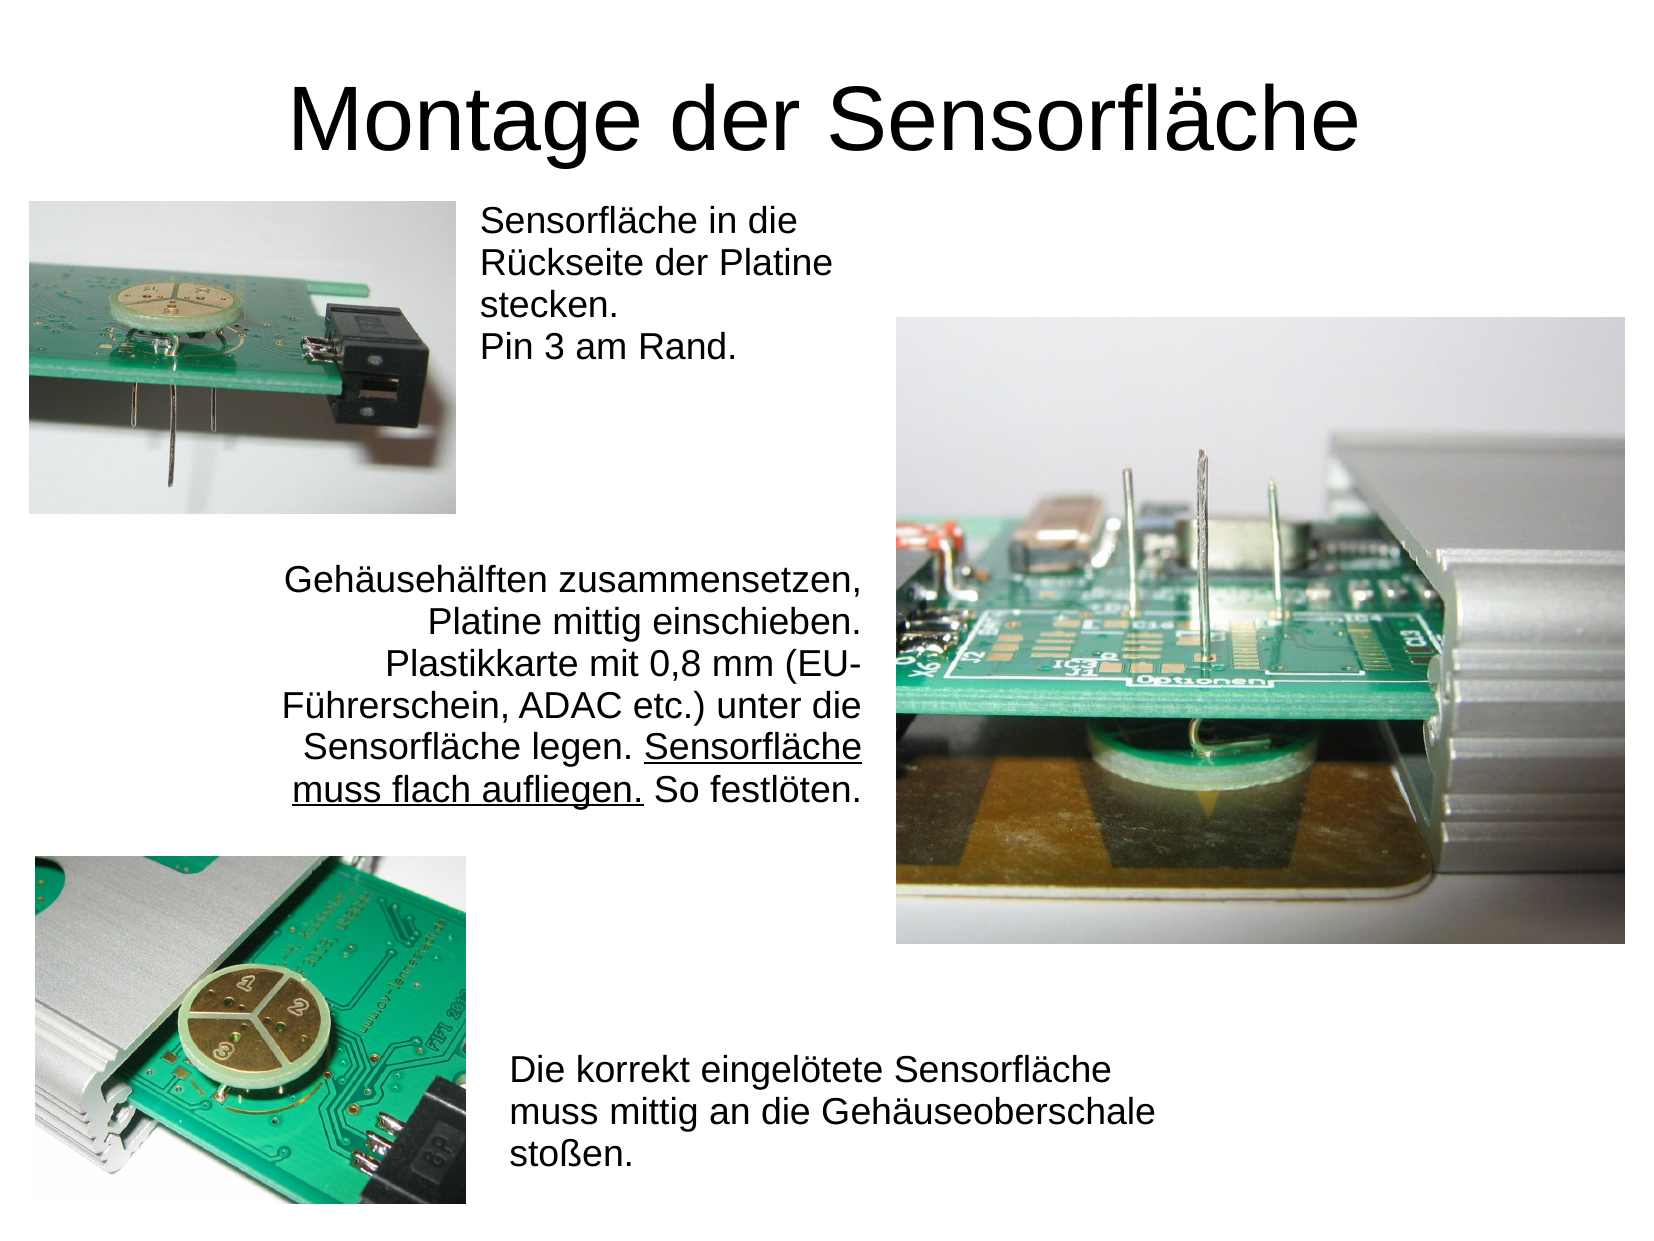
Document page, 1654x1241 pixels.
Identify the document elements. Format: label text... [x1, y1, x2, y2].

title Montage der Sensorfläche [81, 14, 1570, 222]
picture [896, 317, 1625, 944]
text_box Die korrekt eingelötete Sensorfläche muss mittig an die Gehäuseoberschale stoßen. [494, 1040, 1211, 1204]
picture [35, 856, 466, 1204]
picture [29, 201, 456, 514]
text_box Sensorfläche in die Rückseite der Platine stecken. Pin 3 am Rand. [465, 192, 945, 385]
text_box Gehäusehälften zusammensetzen, Platine mittig einschieben. Plastikkarte mit 0,8 mm (EU-Führerschein, ADAC etc.) unter die Sensorfläche legen. Sensorfläche muss flach aufliegen. So festlöten. [243, 550, 877, 818]
